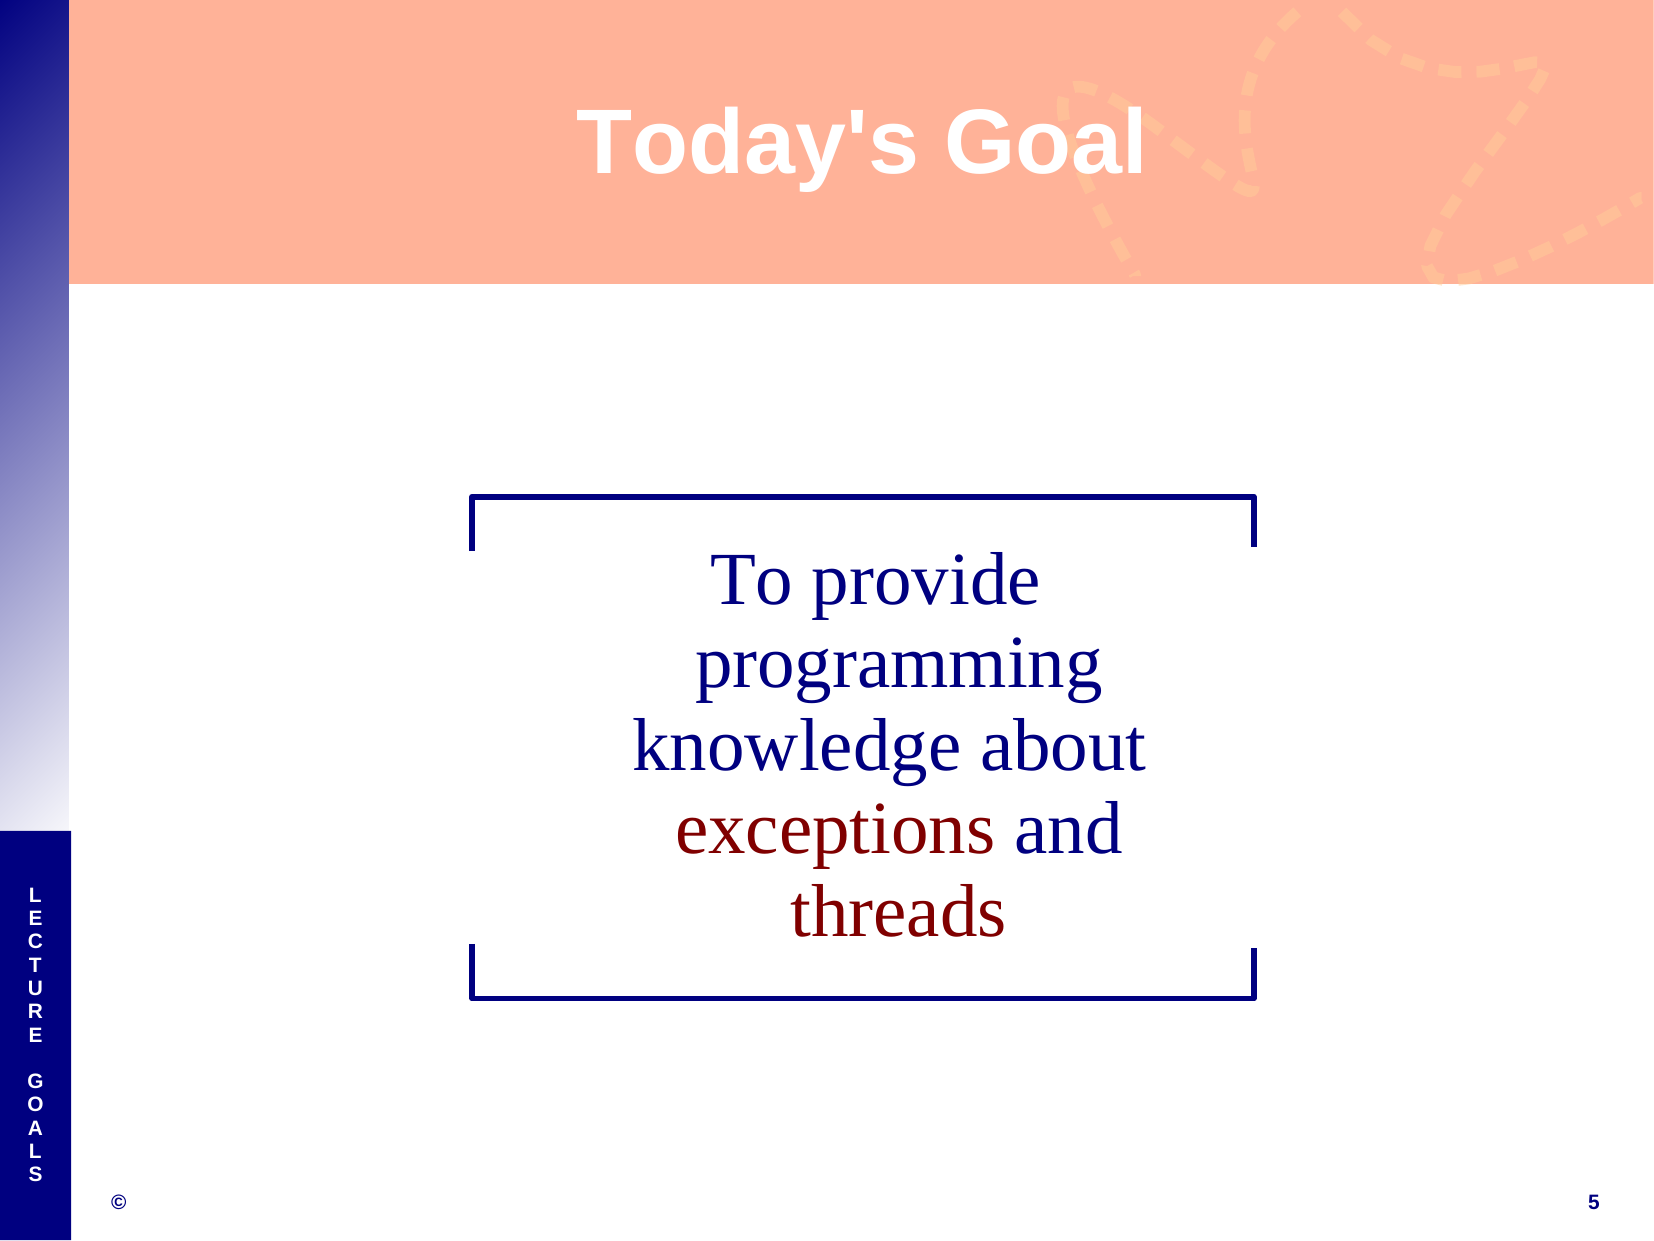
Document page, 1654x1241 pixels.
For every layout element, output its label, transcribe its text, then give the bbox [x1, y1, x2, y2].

title Today's Goal [72, 37, 1654, 246]
text_box L E C T U R E G O A L S [0, 829, 71, 1241]
text_box To provide programming knowledge about exceptions and threads [486, 460, 1240, 1031]
